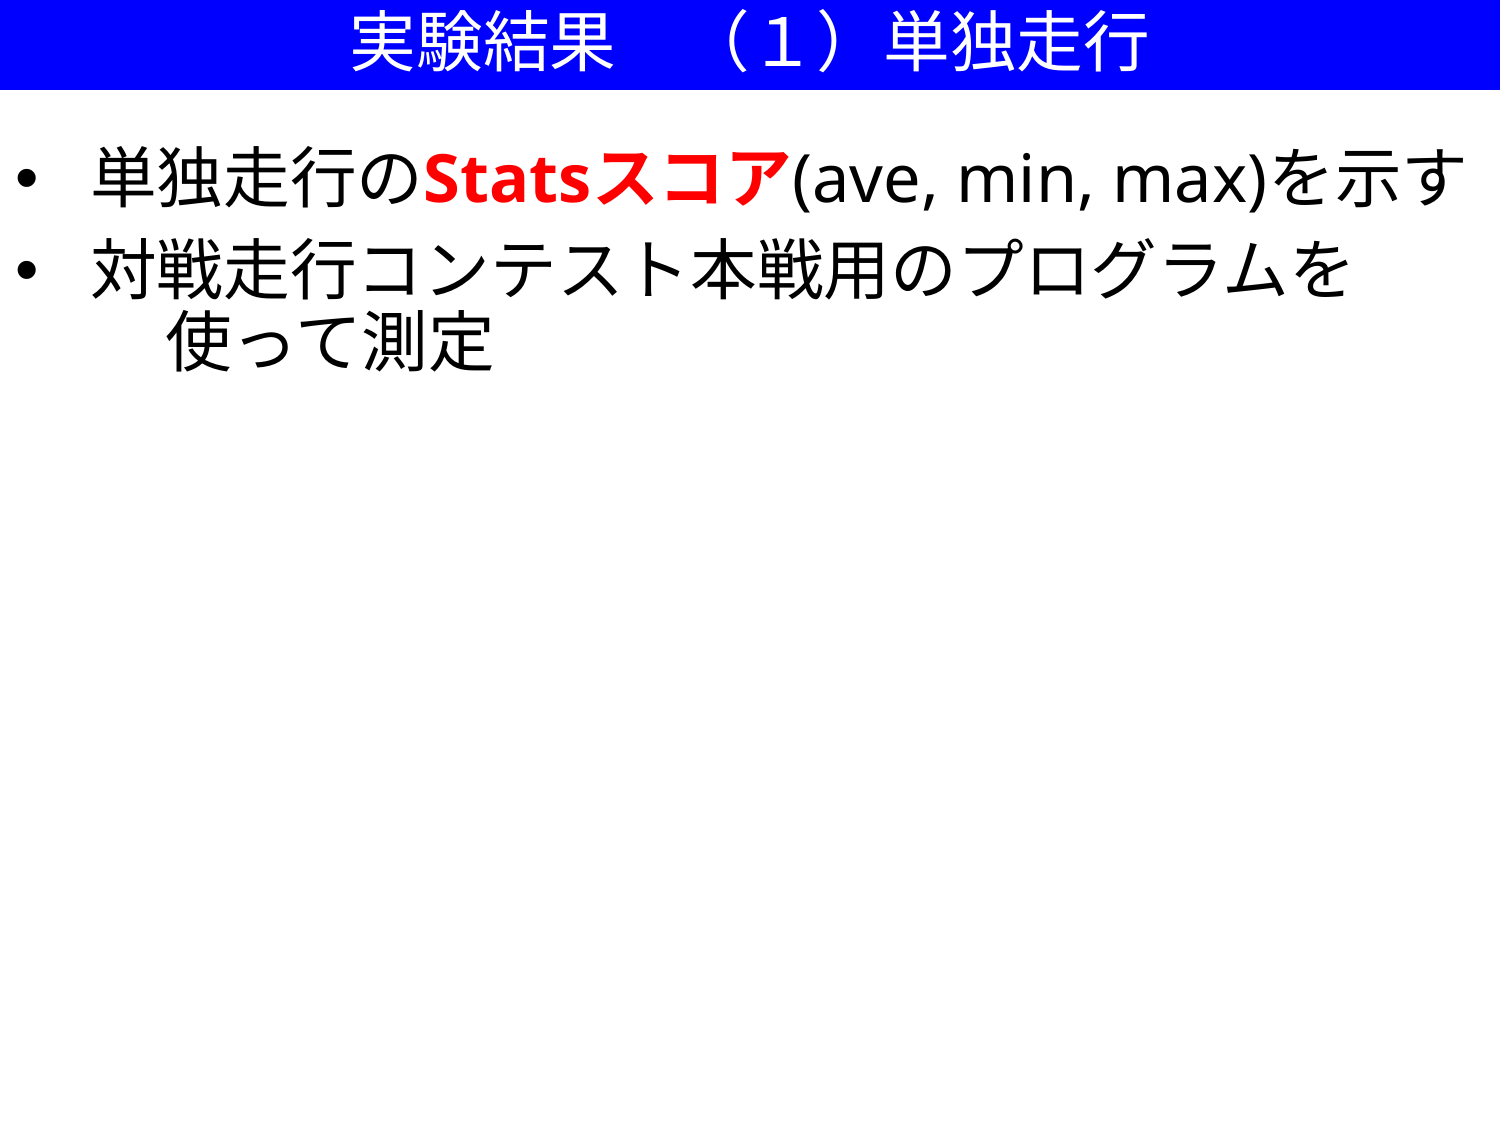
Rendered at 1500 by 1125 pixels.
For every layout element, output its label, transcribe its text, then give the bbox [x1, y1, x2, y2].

text_box 実験結果 （１）単独走行 [0, 0, 1500, 90]
subtitle 単独走行のStatsスコア(ave, min, max)を示す 対戦走行コンテスト本戦用のプログラムを使って測定 [0, 137, 1500, 1125]
